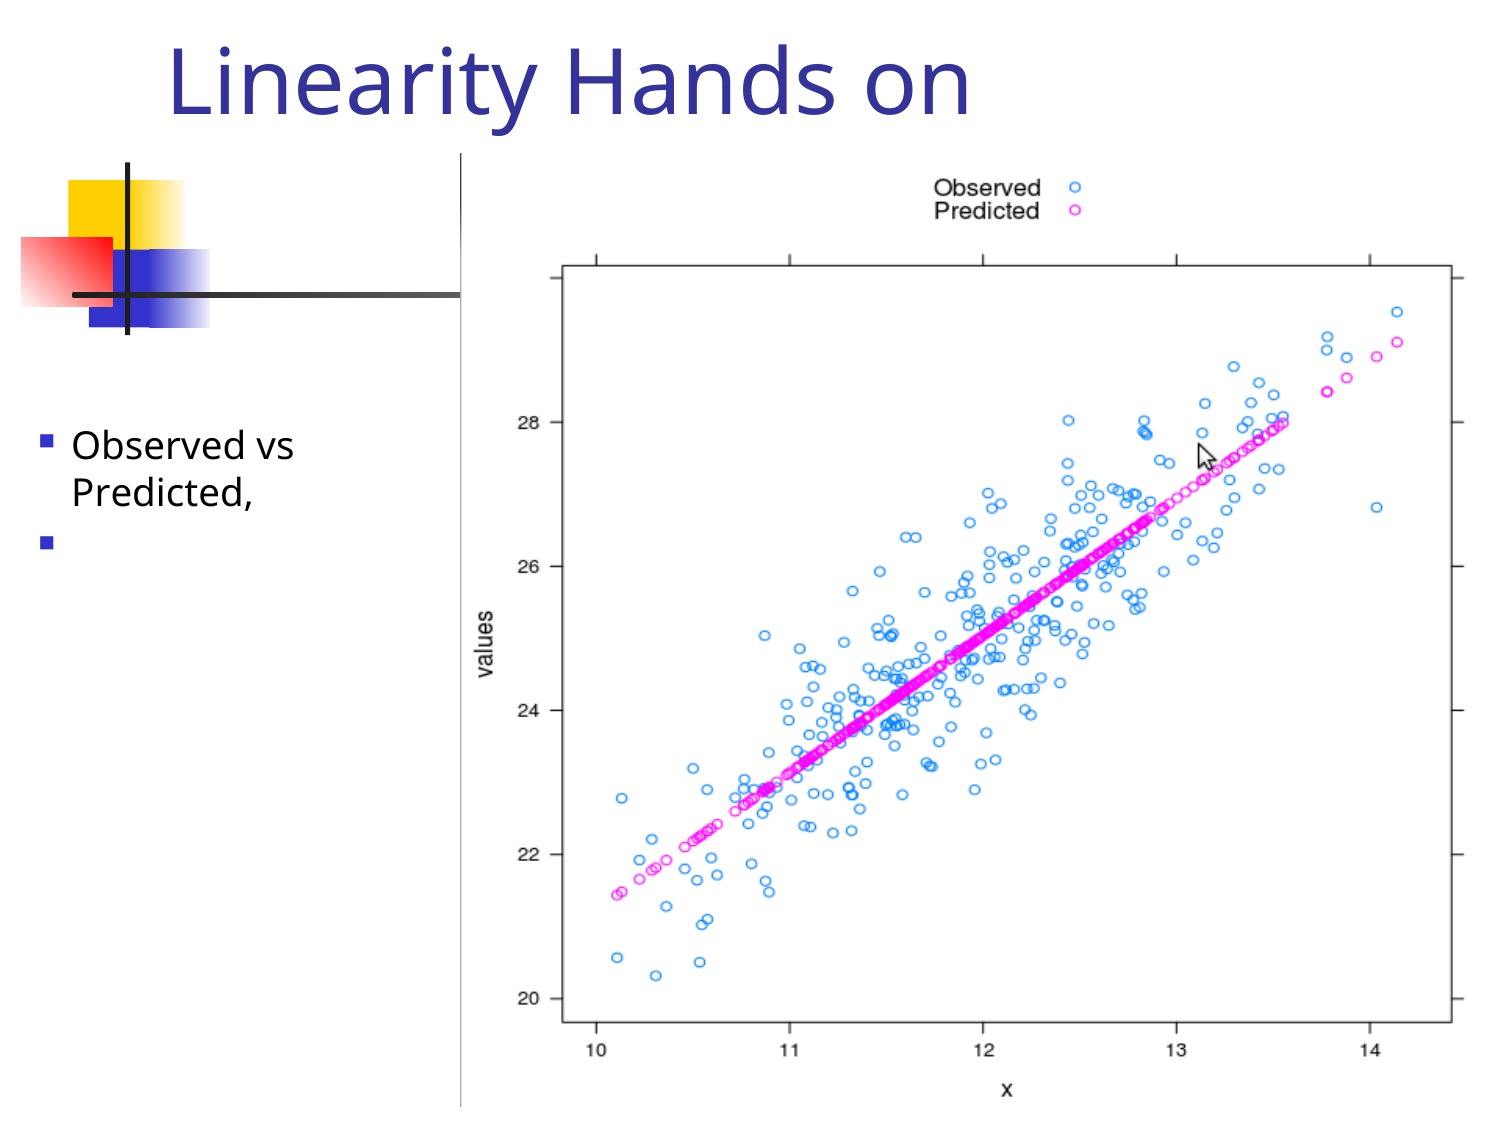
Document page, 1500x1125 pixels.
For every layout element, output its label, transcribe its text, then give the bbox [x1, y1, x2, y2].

list Observed vs Predicted, [23, 413, 468, 579]
title Linearity Hands on [150, 0, 1430, 141]
picture [460, 153, 1489, 1107]
